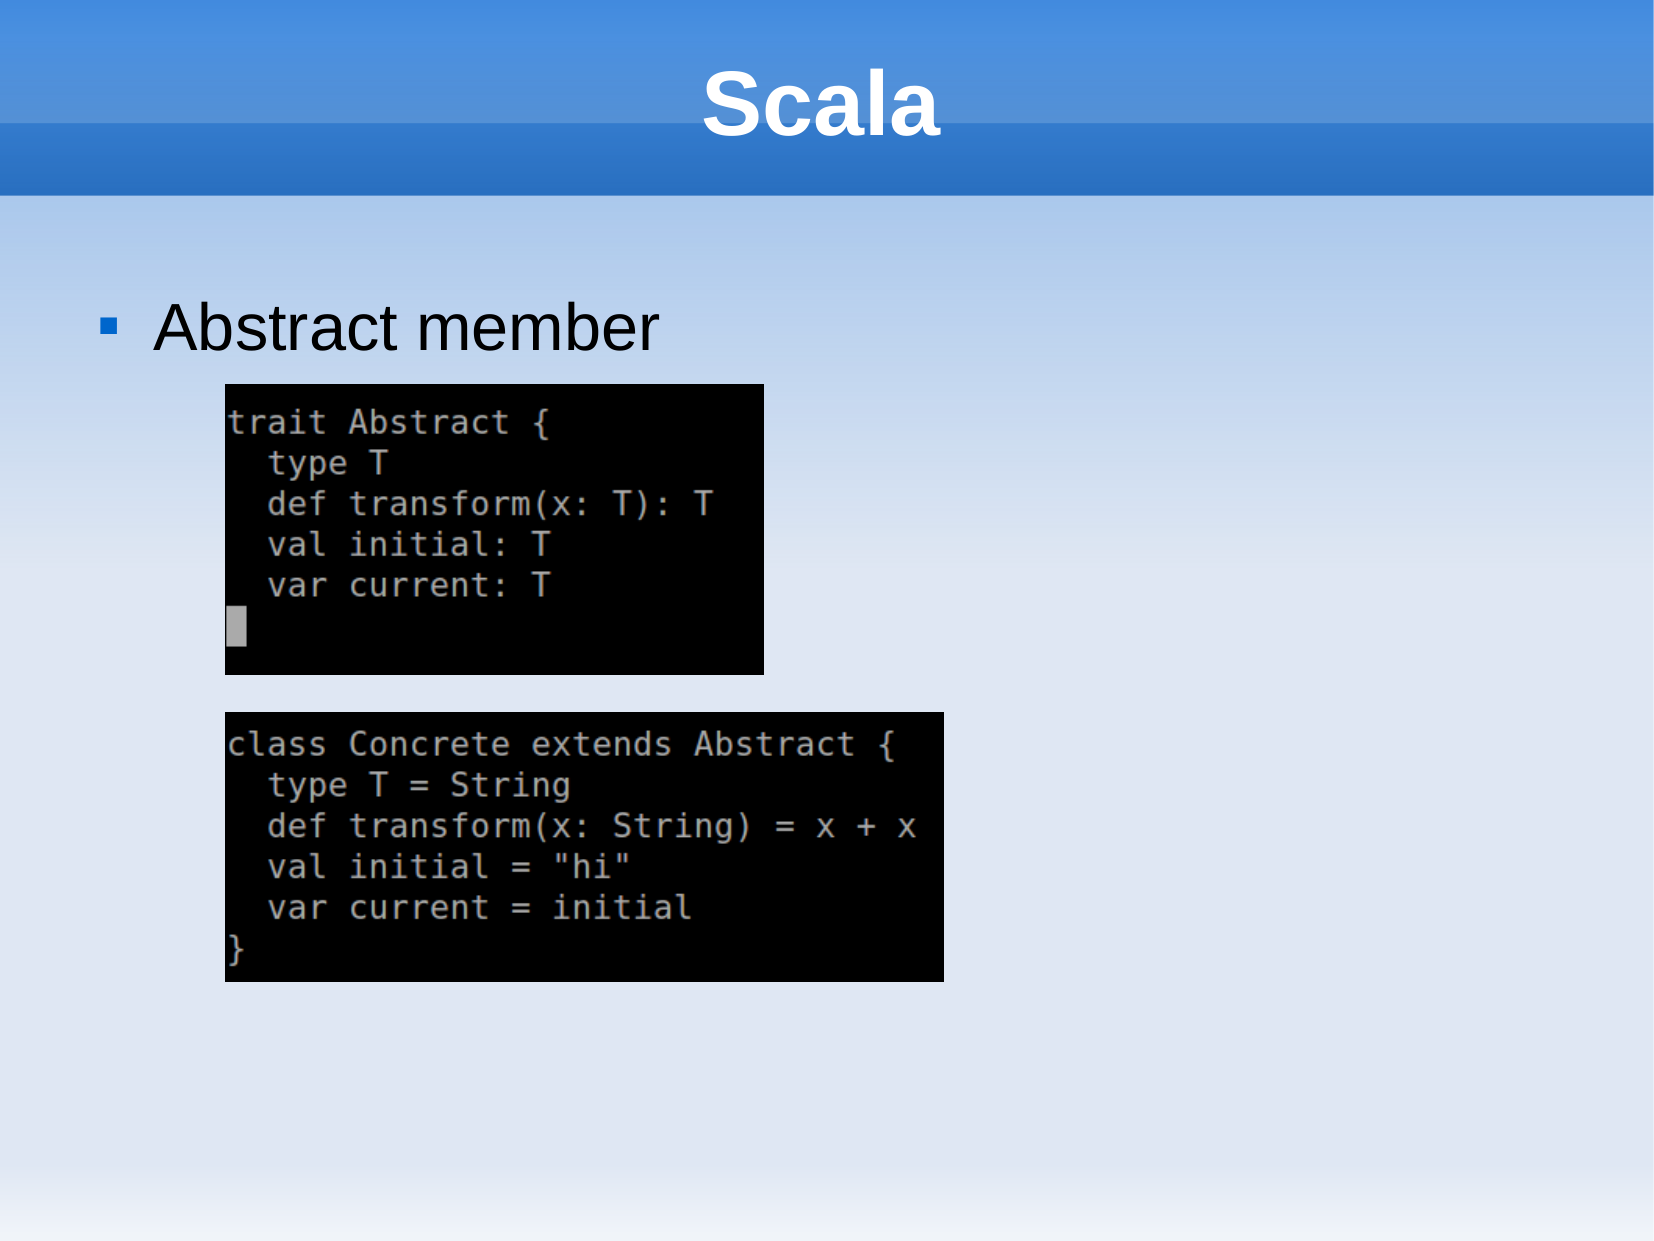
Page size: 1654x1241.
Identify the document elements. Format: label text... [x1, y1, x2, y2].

picture [0, 0, 1654, 1241]
list Abstract member [82, 290, 1571, 1109]
title Scala [76, 0, 1565, 208]
